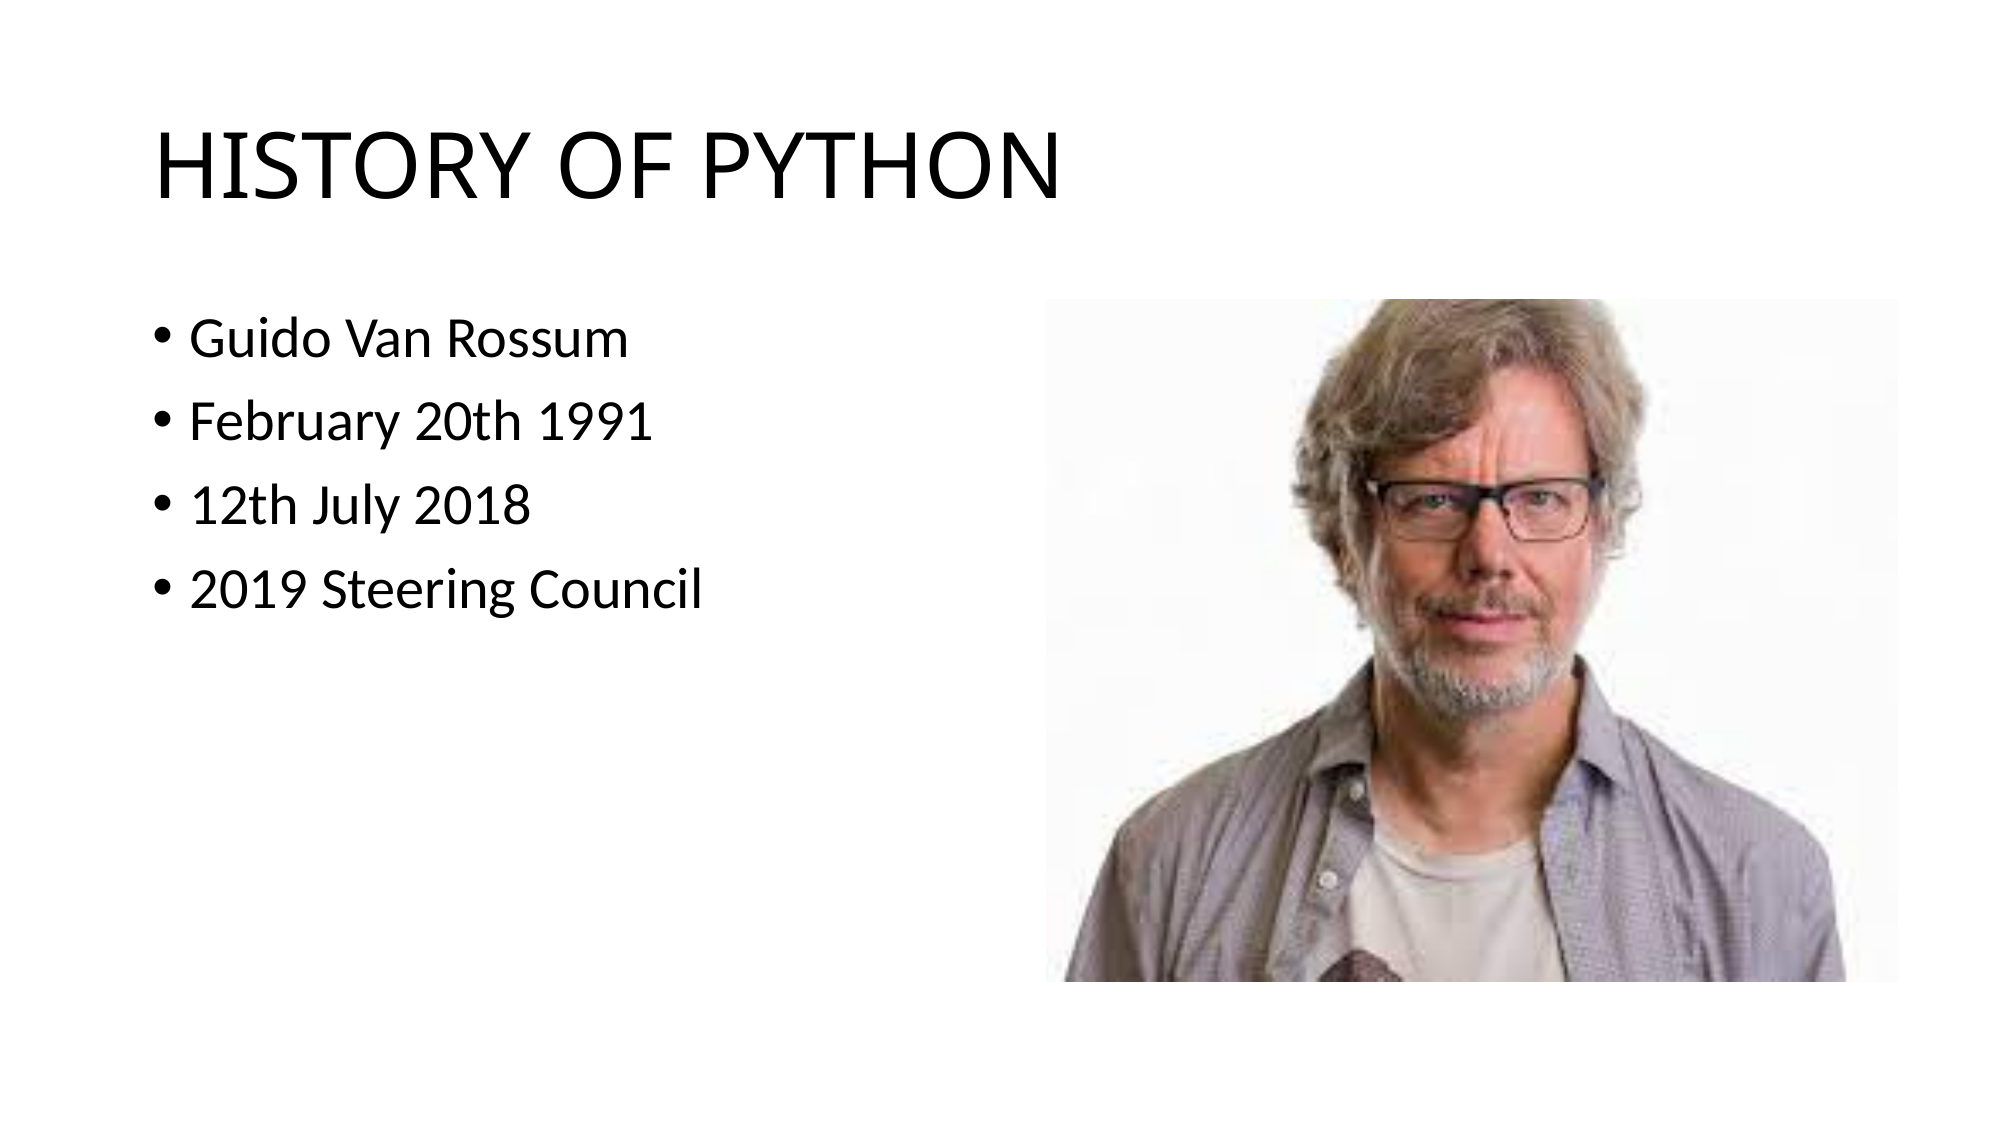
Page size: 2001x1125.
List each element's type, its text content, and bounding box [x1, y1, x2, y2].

title HISTORY OF PYTHON [137, 59, 1863, 278]
picture [1046, 299, 1898, 982]
list Guido Van Rossum February 20th 1991 12th July 2018 2019 Steering Council [137, 299, 1863, 1014]
